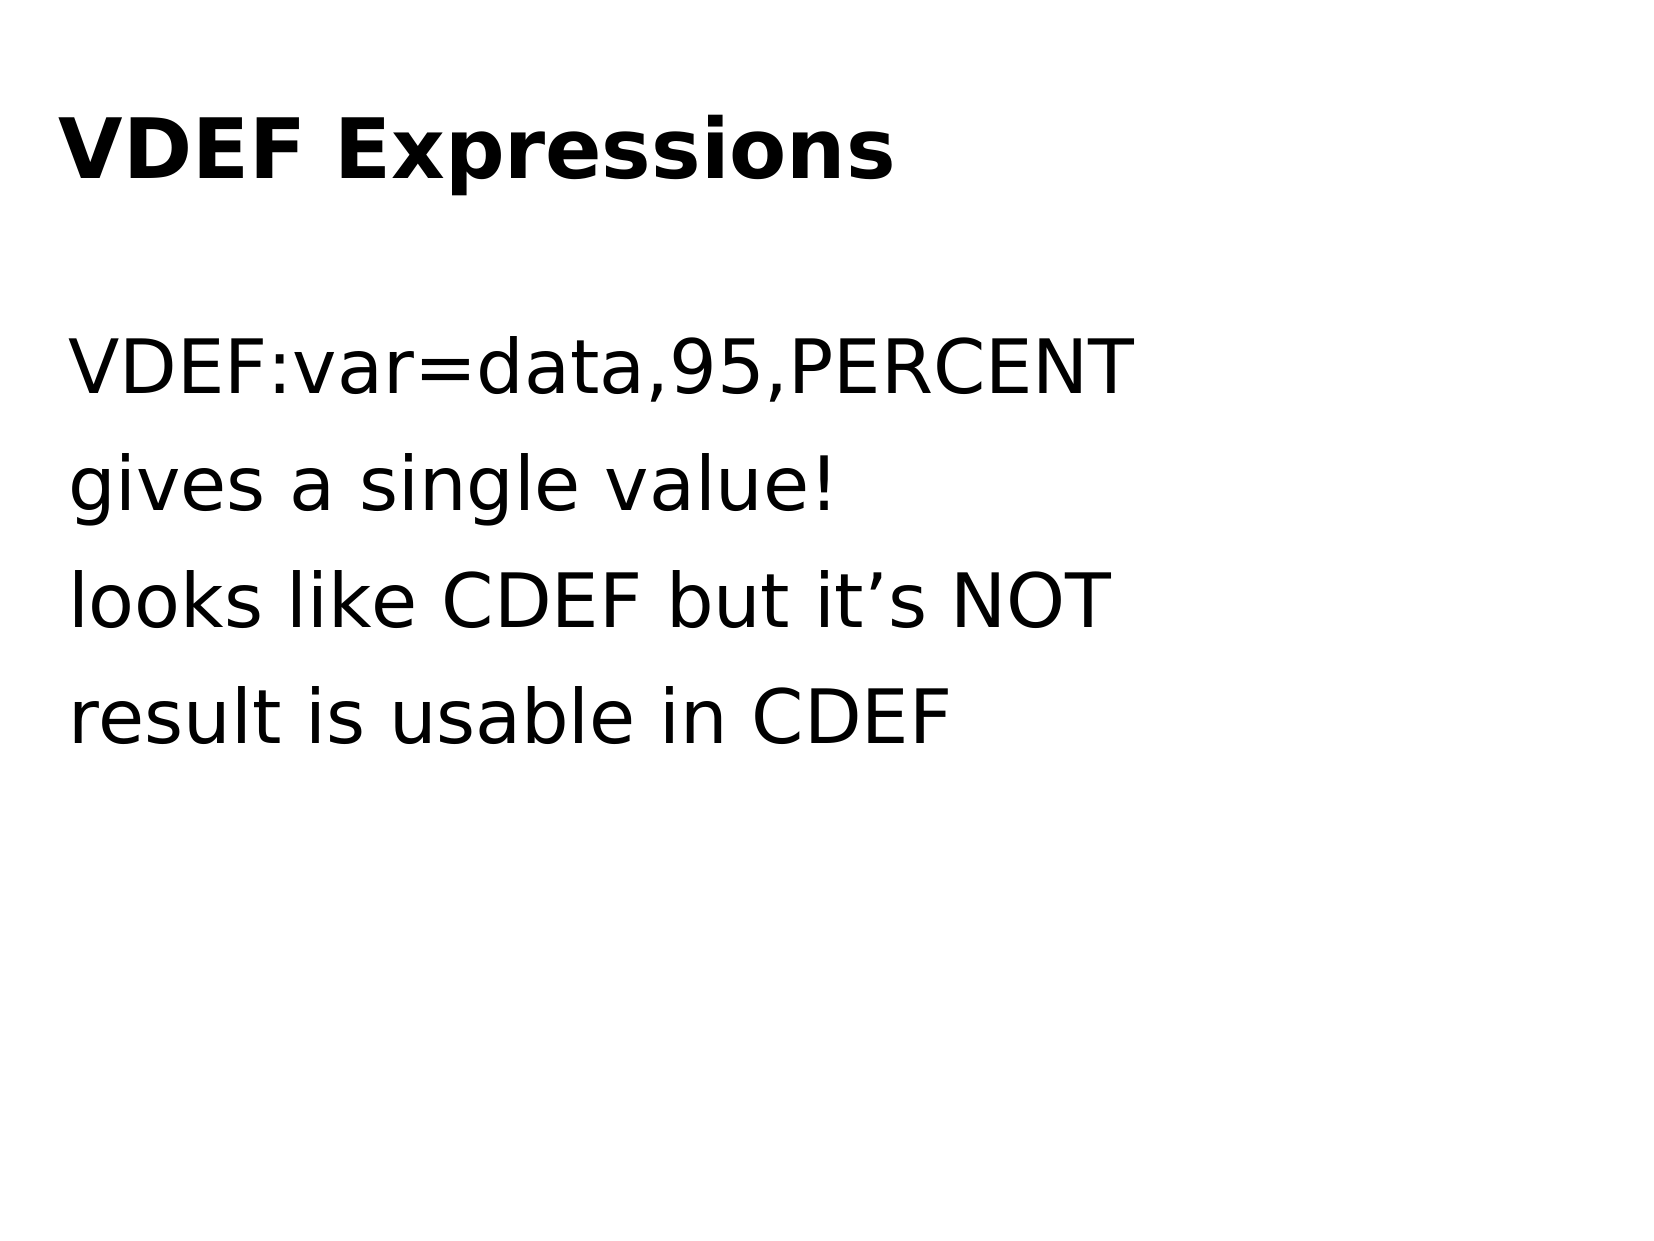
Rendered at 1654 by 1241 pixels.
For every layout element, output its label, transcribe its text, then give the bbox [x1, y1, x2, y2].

list VDEF:var=data,95,PERCENT gives a single value! looks like CDEF but it’s NOT result is usable in CDEF [50, 323, 1571, 1093]
title VDEF Expressions [59, 75, 1607, 225]
